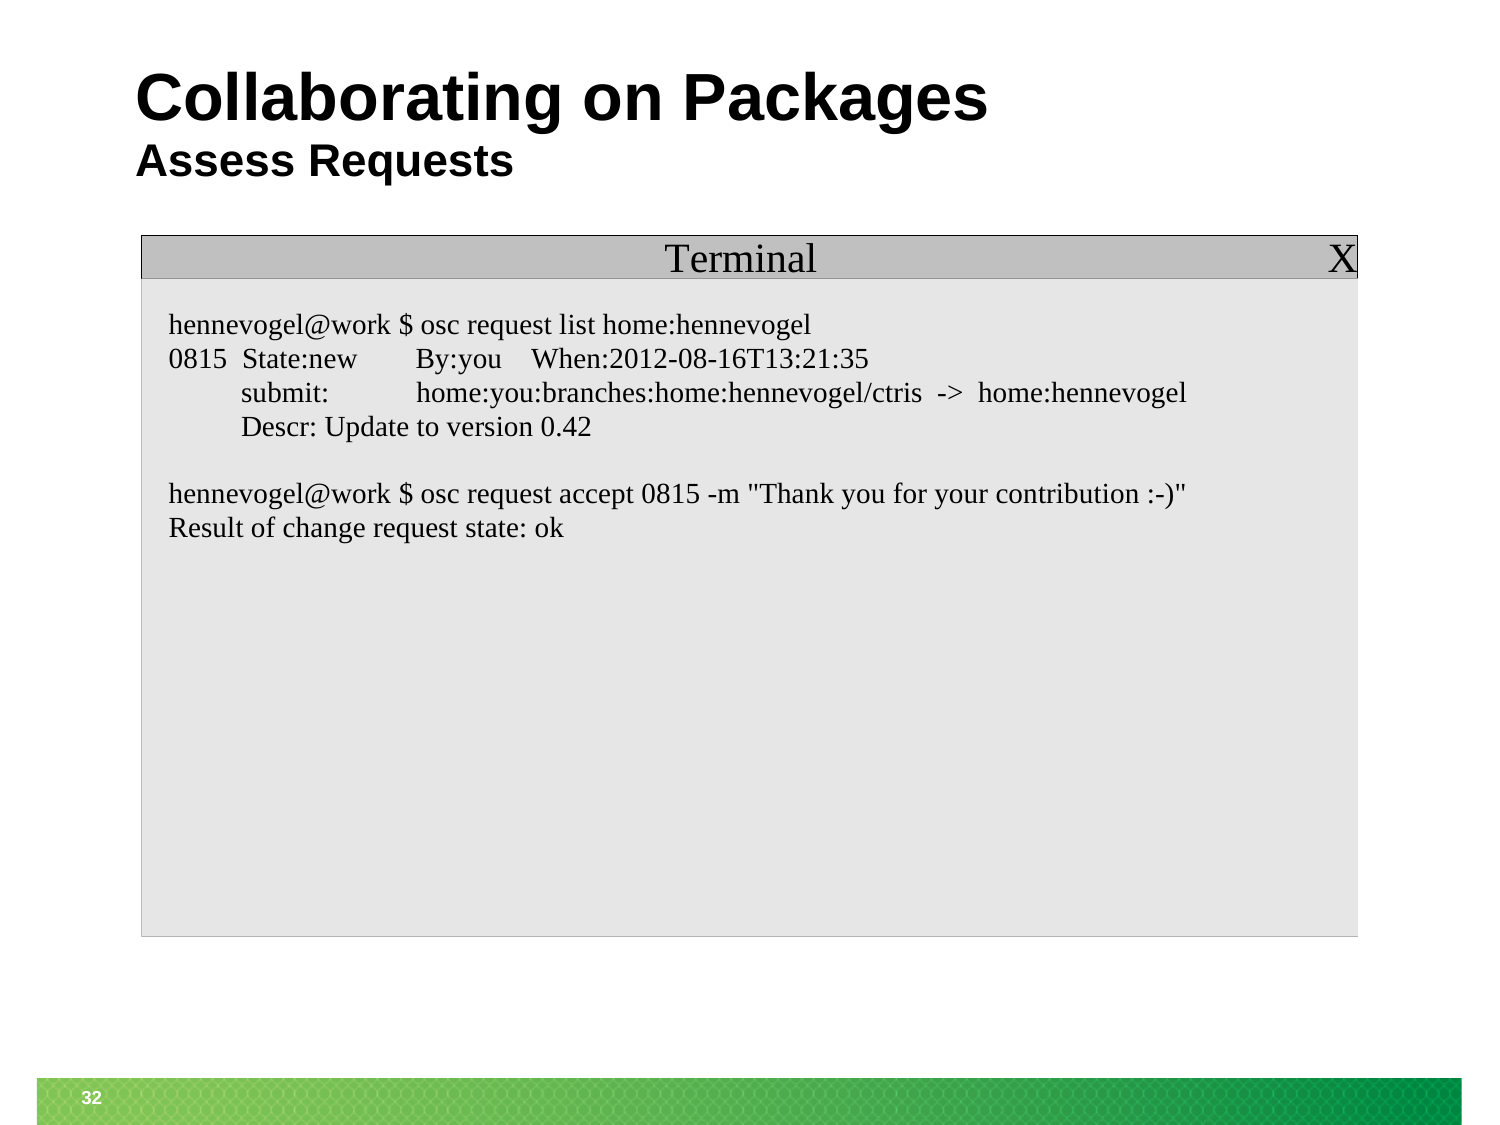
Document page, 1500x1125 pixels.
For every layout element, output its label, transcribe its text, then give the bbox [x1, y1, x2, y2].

text_box hennevogel@work $ osc request list home:hennevogel 0815 State:new By:you When:2012-08-16T13:21:35 submit: home:you:branches:home:hennevogel/ctris -> home:hennevogel Descr: Update to version 0.42 hennevogel@work $ osc request accept 0815 -m "Thank you for your contribution :-)" Result of change request state: ok [168, 307, 1335, 919]
text_box [141, 278, 1358, 937]
picture [36, 1078, 1462, 1125]
text_box Terminal X [141, 235, 1358, 278]
title Collaborating on Packages Assess Requests [135, 41, 1372, 204]
